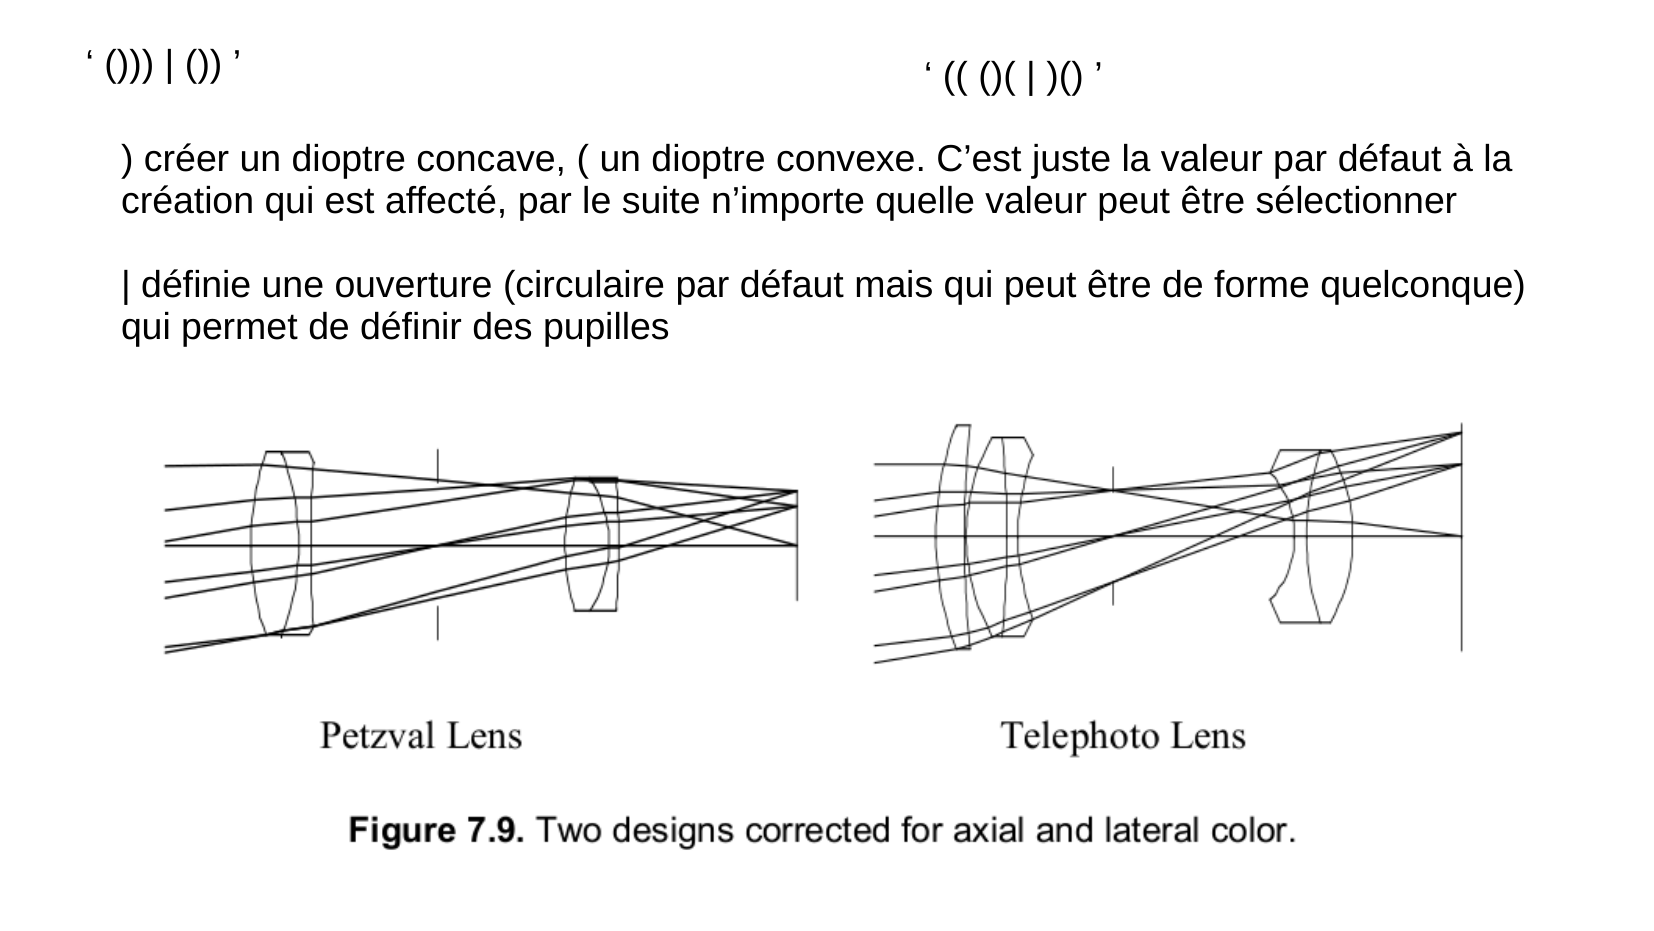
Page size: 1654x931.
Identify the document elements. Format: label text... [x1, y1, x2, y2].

picture [145, 415, 1519, 886]
text_box ) créer un dioptre concave, ( un dioptre convexe. C’est juste la valeur par défaut à la création qui est affecté, par le suite n’importe quelle valeur peut être sélectionner | définie une ouverture (circulaire par défaut mais qui peut être de forme quelconque) qui permet de définir des pupilles [106, 129, 1548, 355]
text_box ‘ ())) | ()) ’ [70, 35, 308, 93]
text_box ‘ (( ()( | )() ’ [909, 47, 1406, 105]
